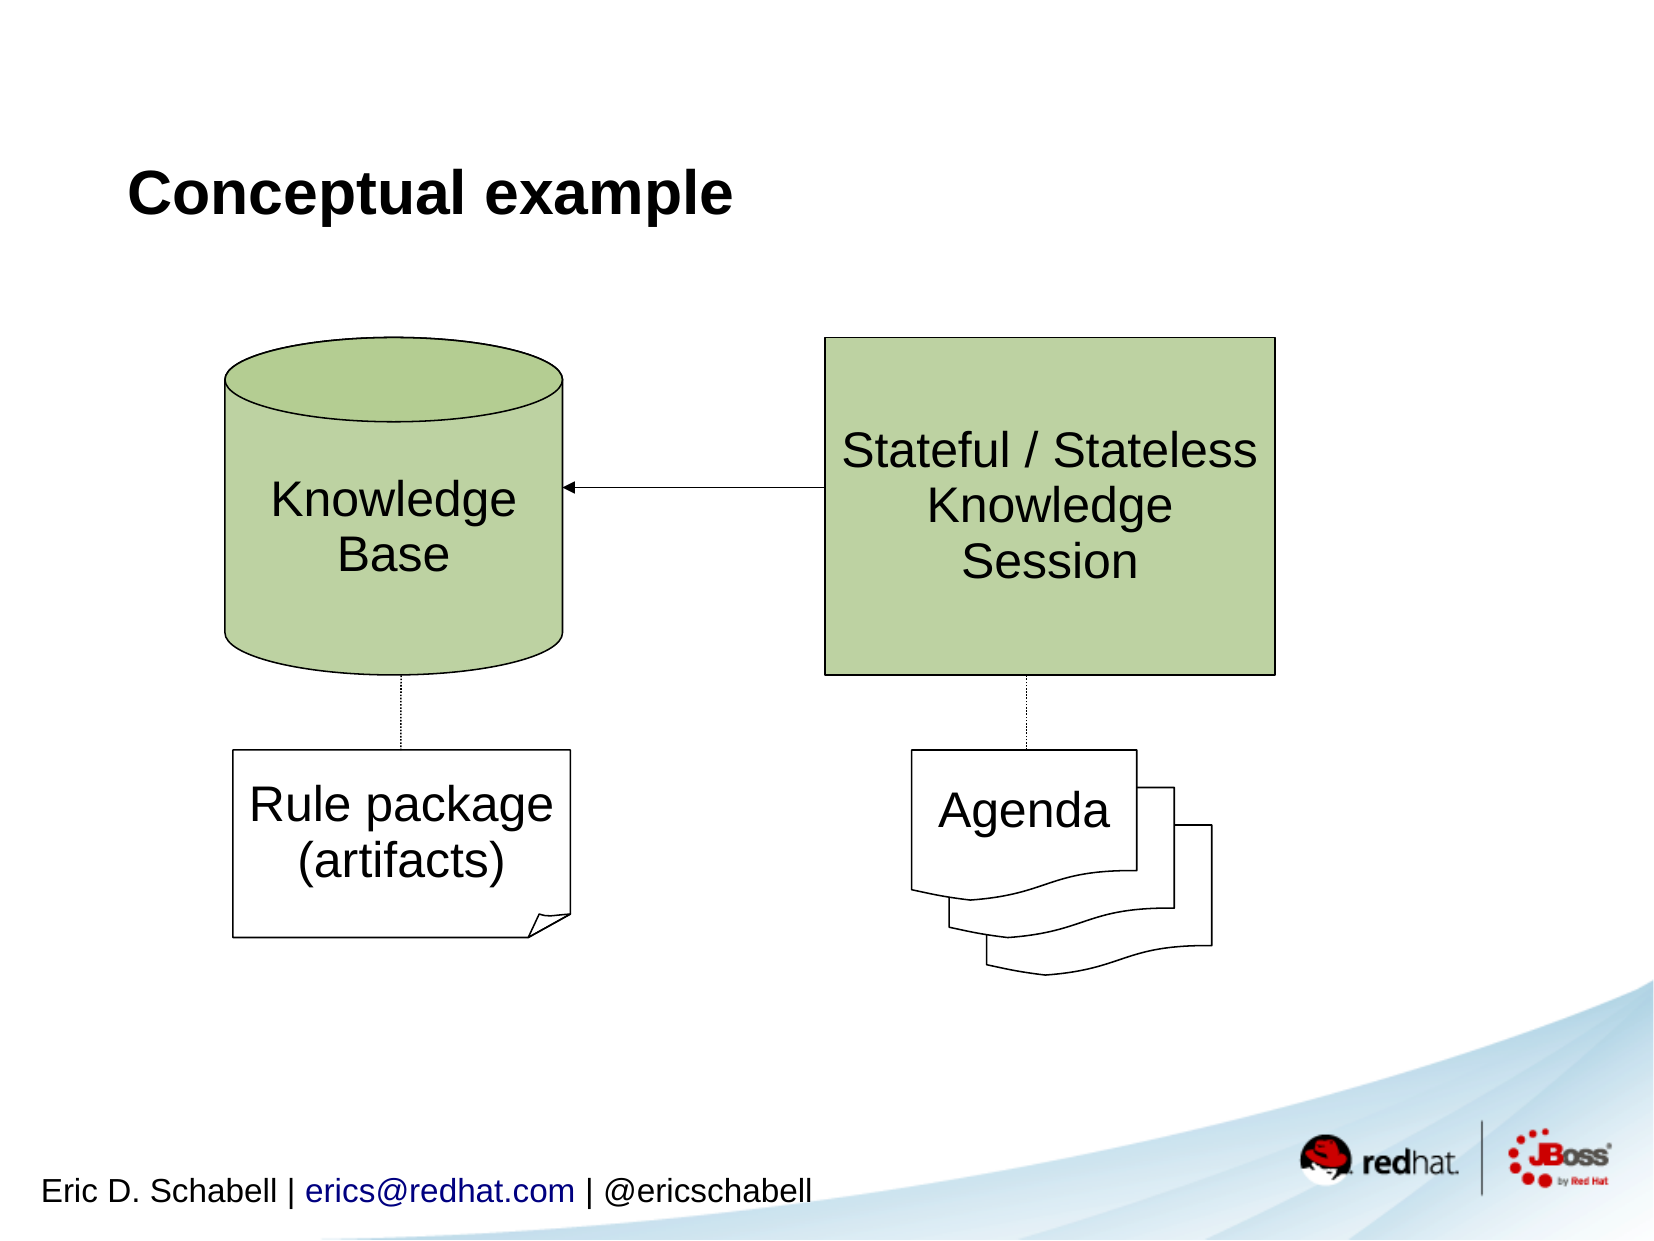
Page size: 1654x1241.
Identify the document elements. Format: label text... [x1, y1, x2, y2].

text_box [949, 787, 1212, 976]
text_box Agenda [911, 750, 1137, 901]
text_box Knowledge Base [224, 380, 563, 675]
picture [3, 0, 1654, 1240]
title Conceptual example [112, 75, 1388, 312]
text_box Stateful / Stateless Knowledge Session [825, 337, 1276, 675]
text_box Rule package (artifacts) [232, 749, 571, 938]
